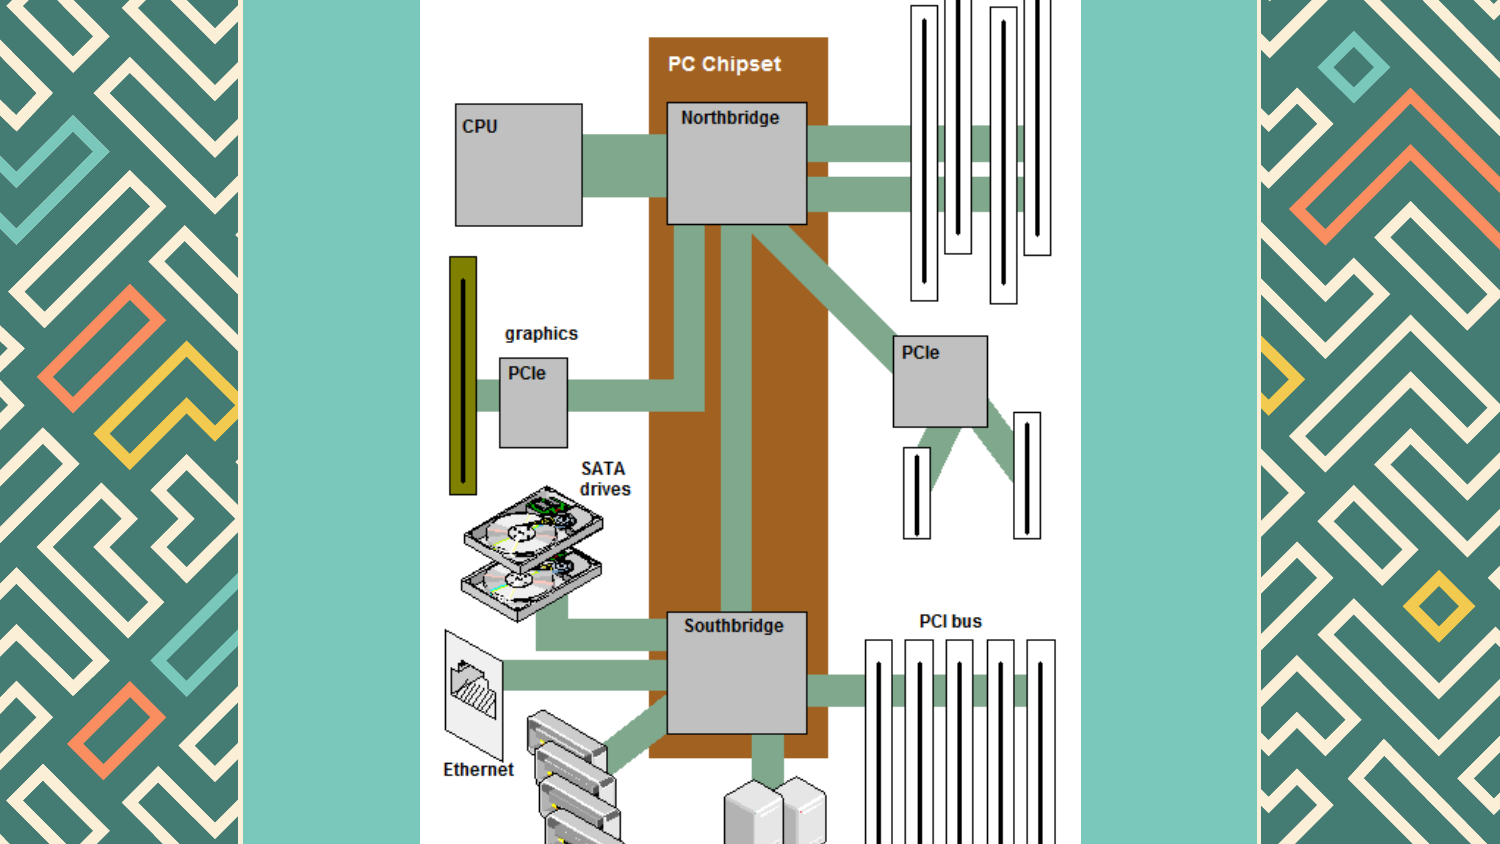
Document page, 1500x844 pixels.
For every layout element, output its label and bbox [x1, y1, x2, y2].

picture [420, 0, 1081, 844]
